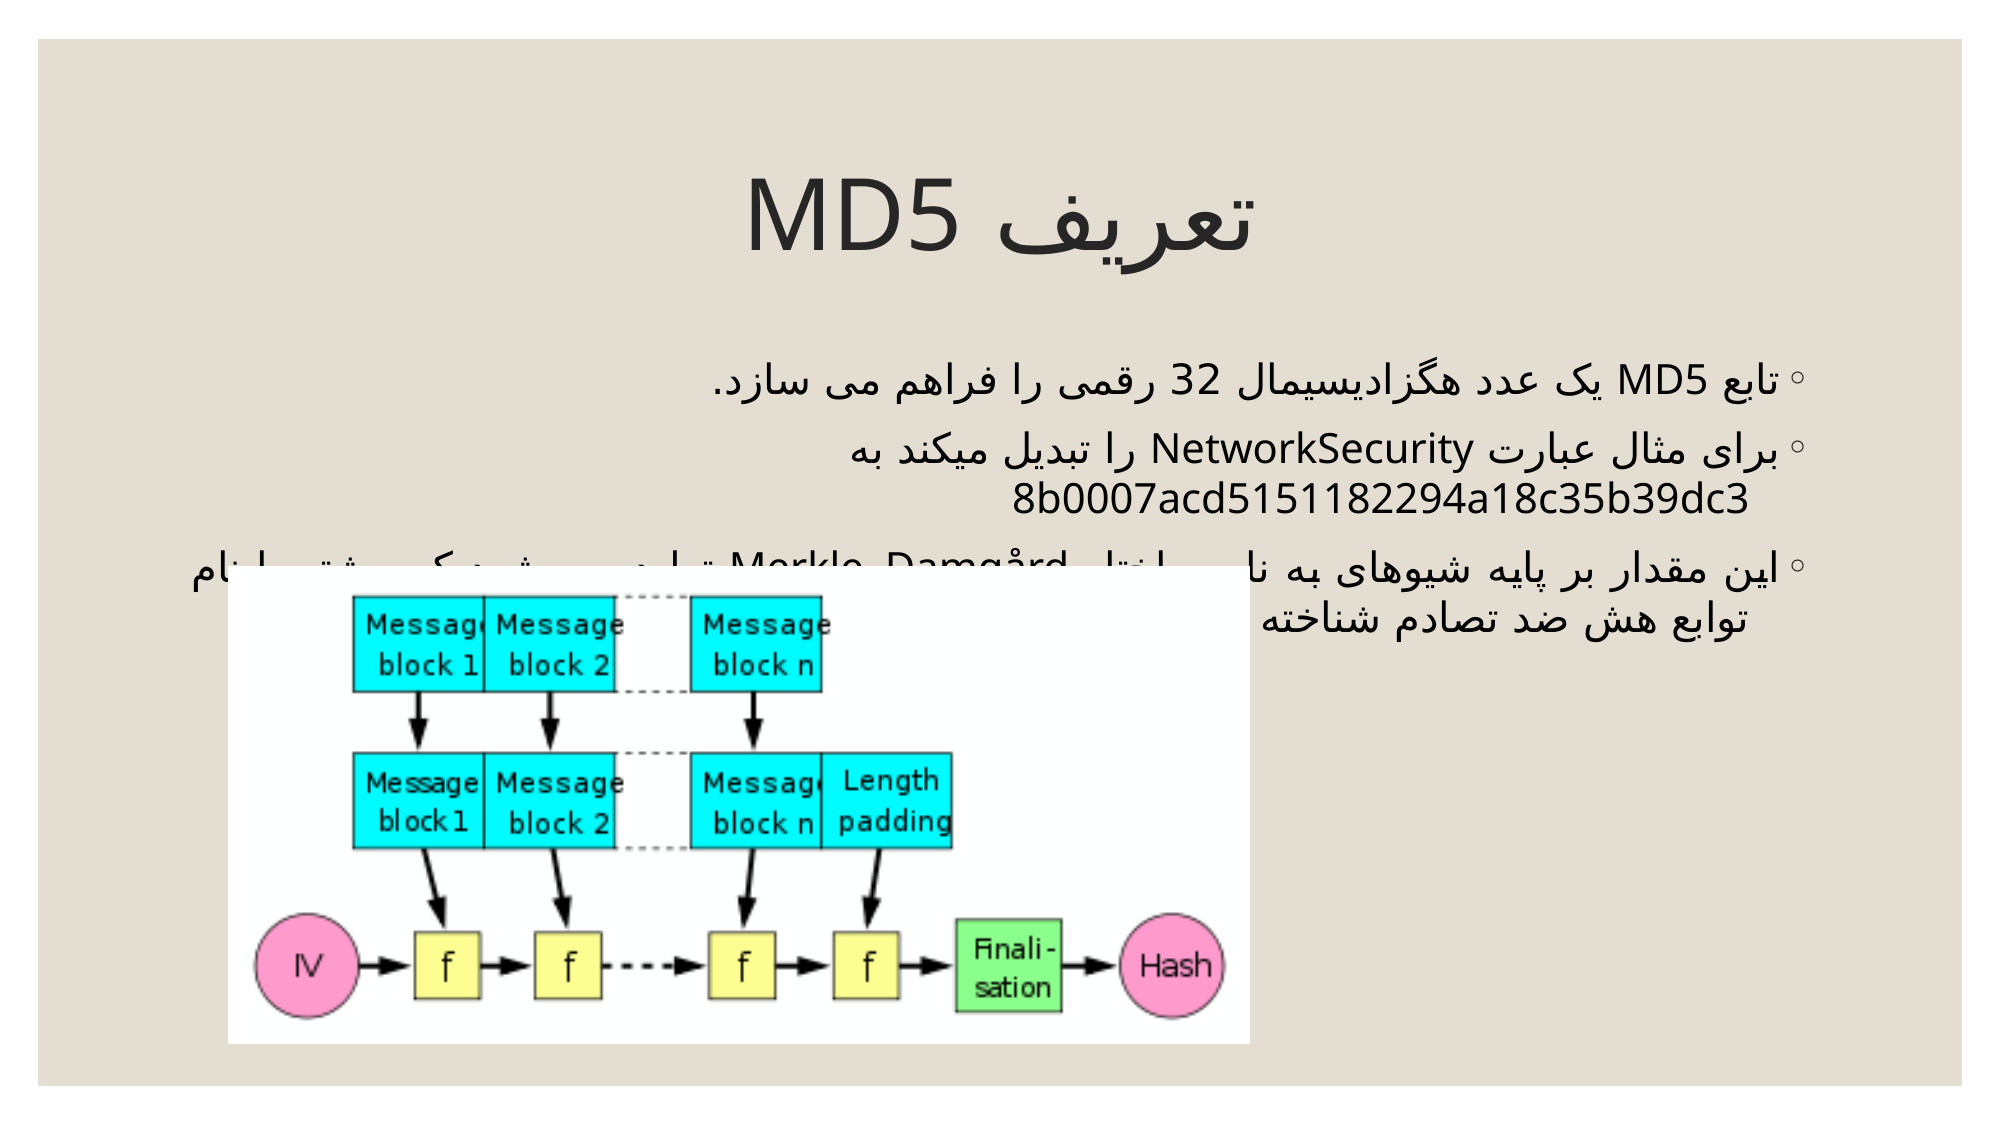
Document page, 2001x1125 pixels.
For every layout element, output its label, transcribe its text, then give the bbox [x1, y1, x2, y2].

list تابع MD5 یک عدد هگزادیسیمال 32 رقمی را فراهم می سازد. برای مثال عبارت NetworkSecurity را تبدیل می‏کند به 8b0007acd5151182294a18c35b39dc3 این مقدار بر پایه شیوه‏ای به نام ساختار Merkle–Damgård تولید می شود که بیشتر با نام توابع هش ضد تصادم شناخته می شوند. [174, 345, 1825, 991]
picture [228, 566, 1250, 1044]
title تعریف MD5 [174, 105, 1825, 331]
